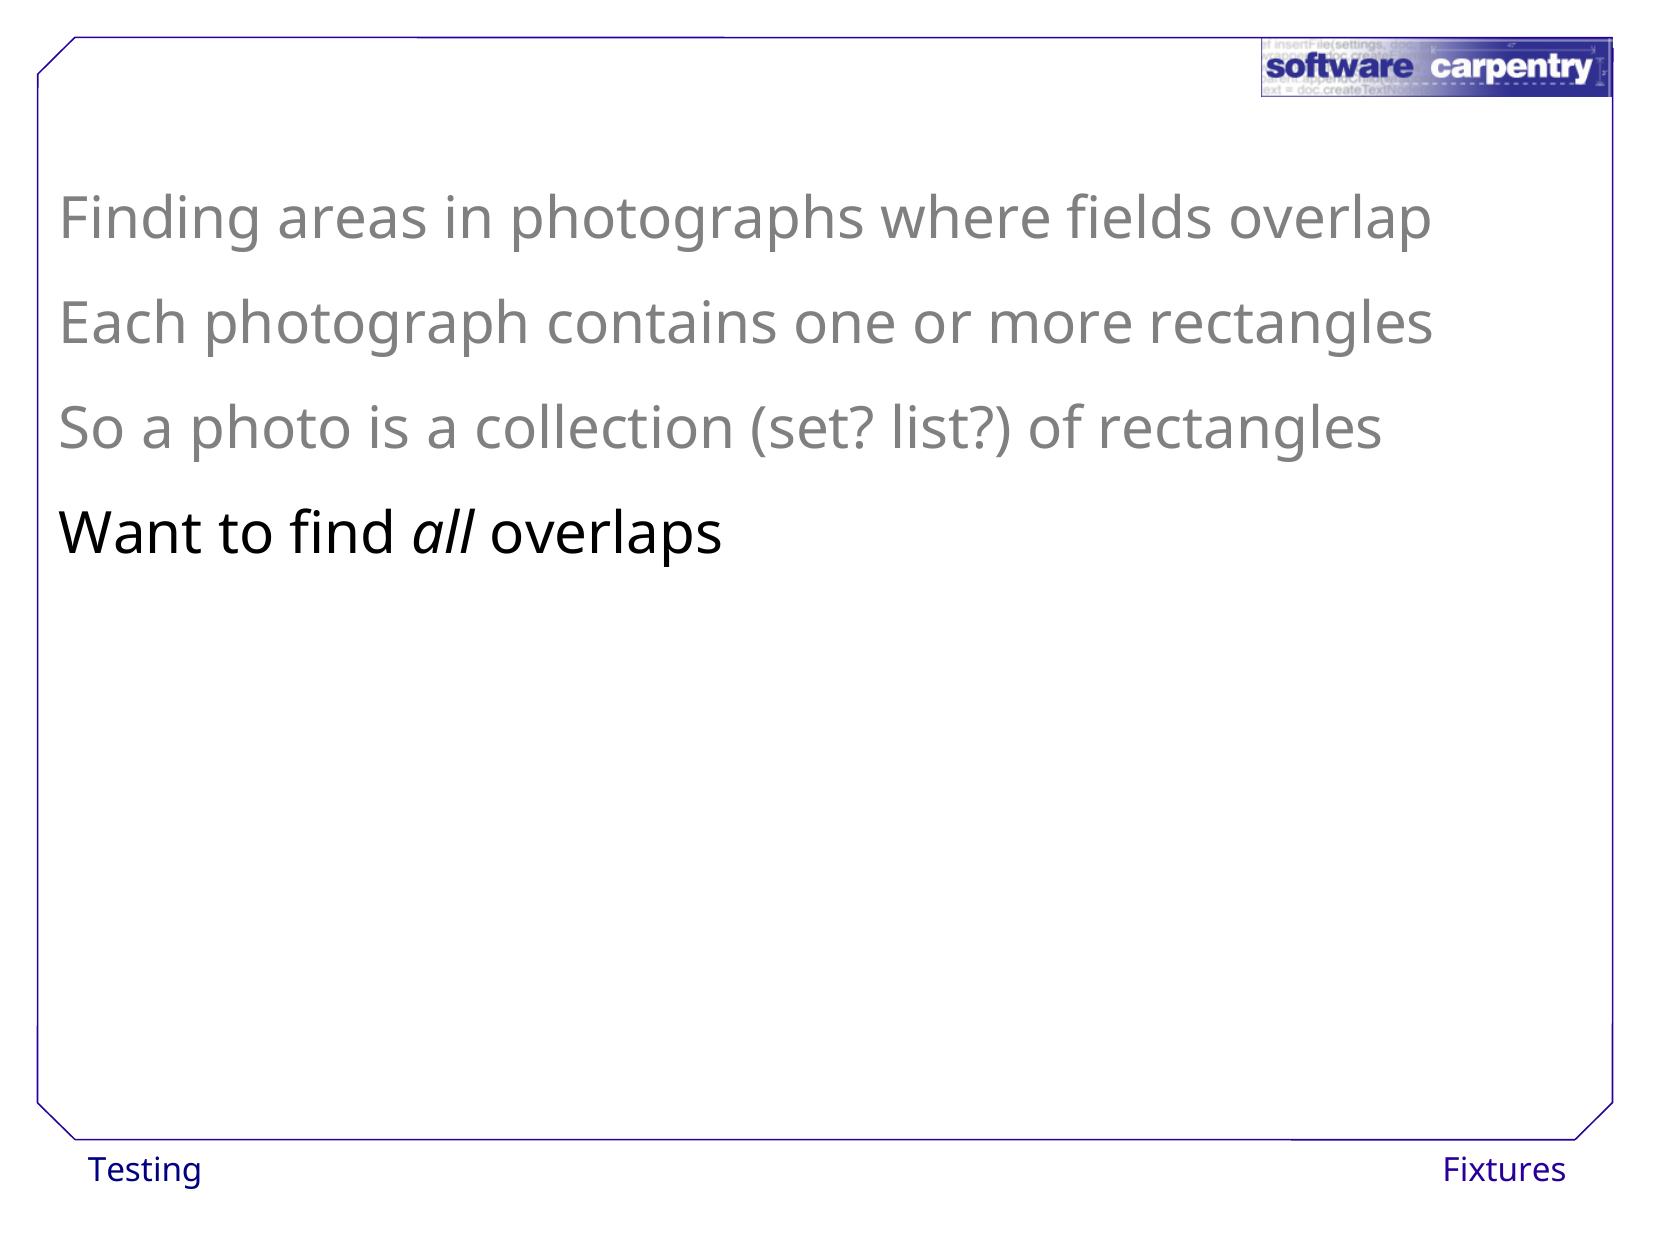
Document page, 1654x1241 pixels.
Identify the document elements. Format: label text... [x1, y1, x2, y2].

picture [1261, 39, 1613, 97]
text_box Finding areas in photographs where fields overlap Each photograph contains one or more rectangles So a photo is a collection (set? list?) of rectangles Want to find all overlaps [44, 137, 1600, 574]
